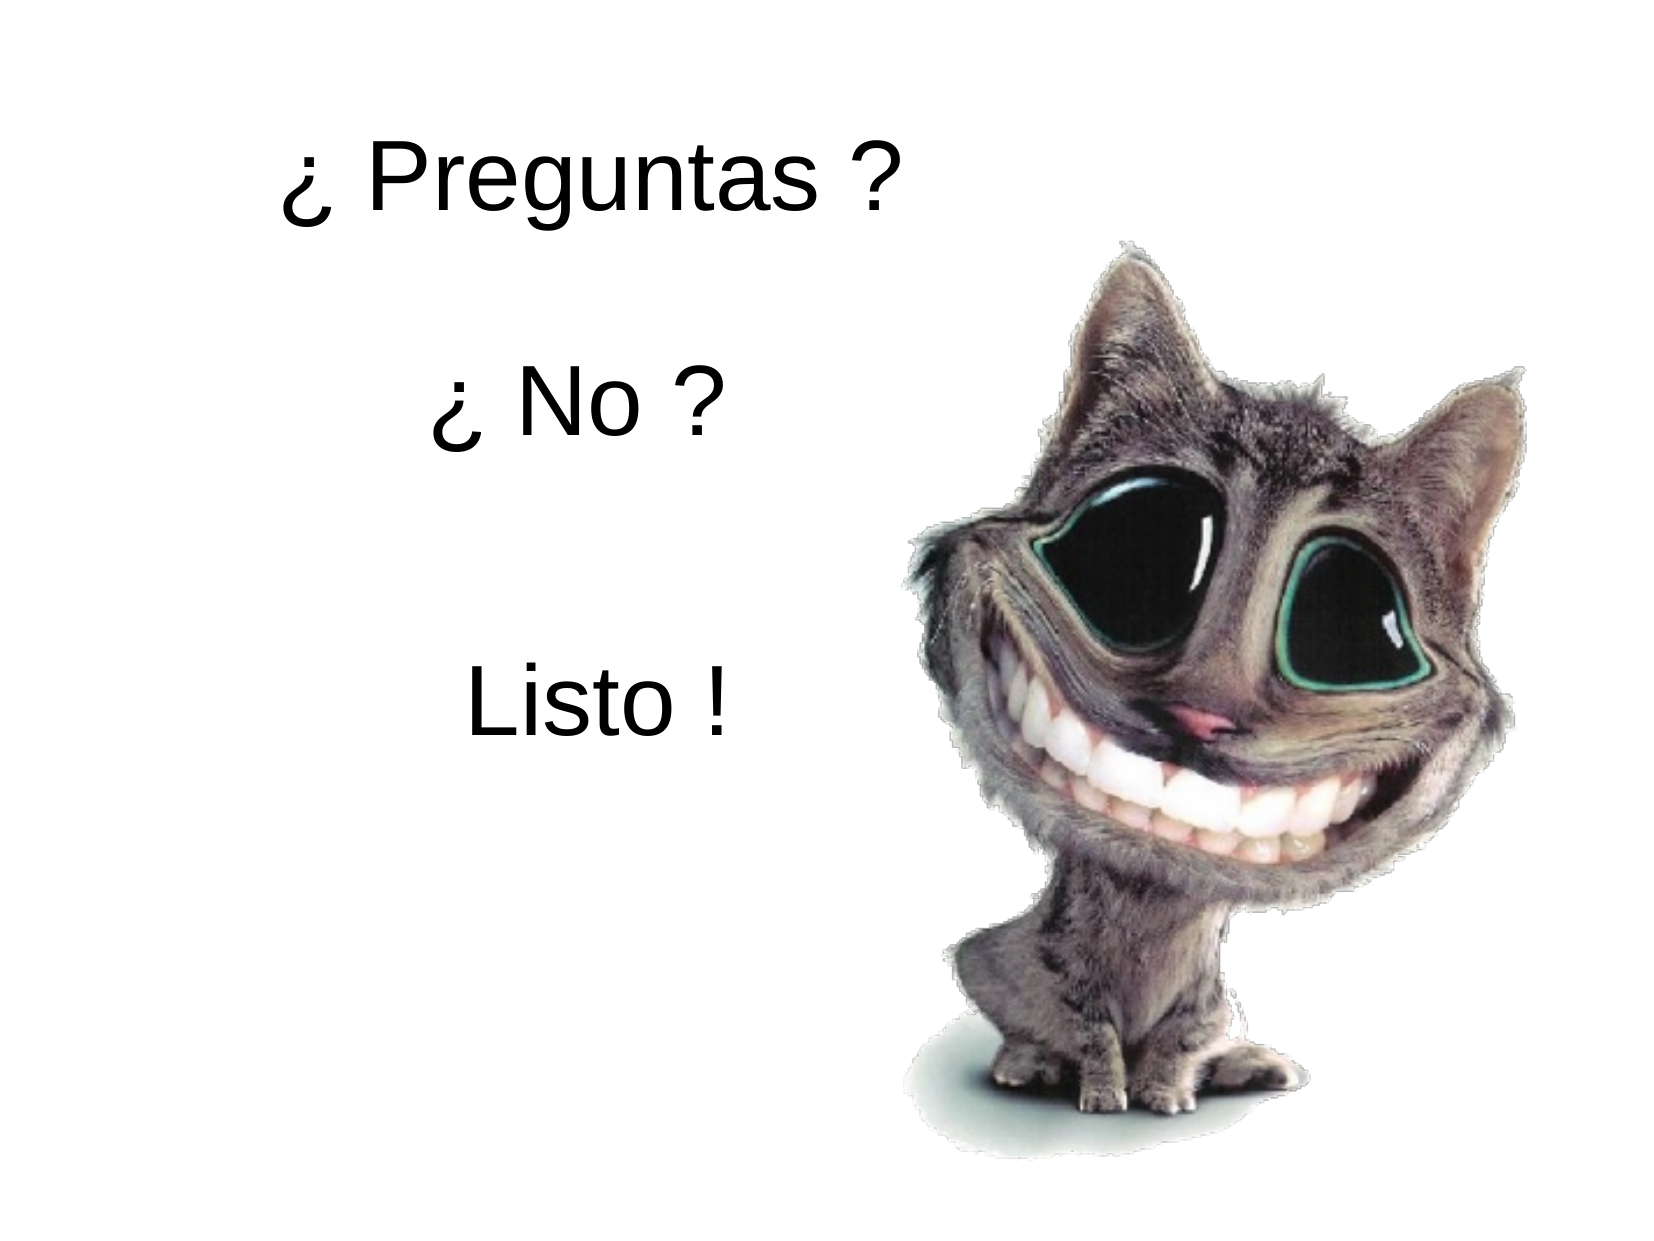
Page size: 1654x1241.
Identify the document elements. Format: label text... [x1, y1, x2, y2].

picture [793, 0, 1654, 1241]
text_box Listo ! [450, 637, 751, 826]
text_box ¿ No ? [412, 337, 788, 502]
text_box ¿ Preguntas ? [262, 112, 793, 263]
